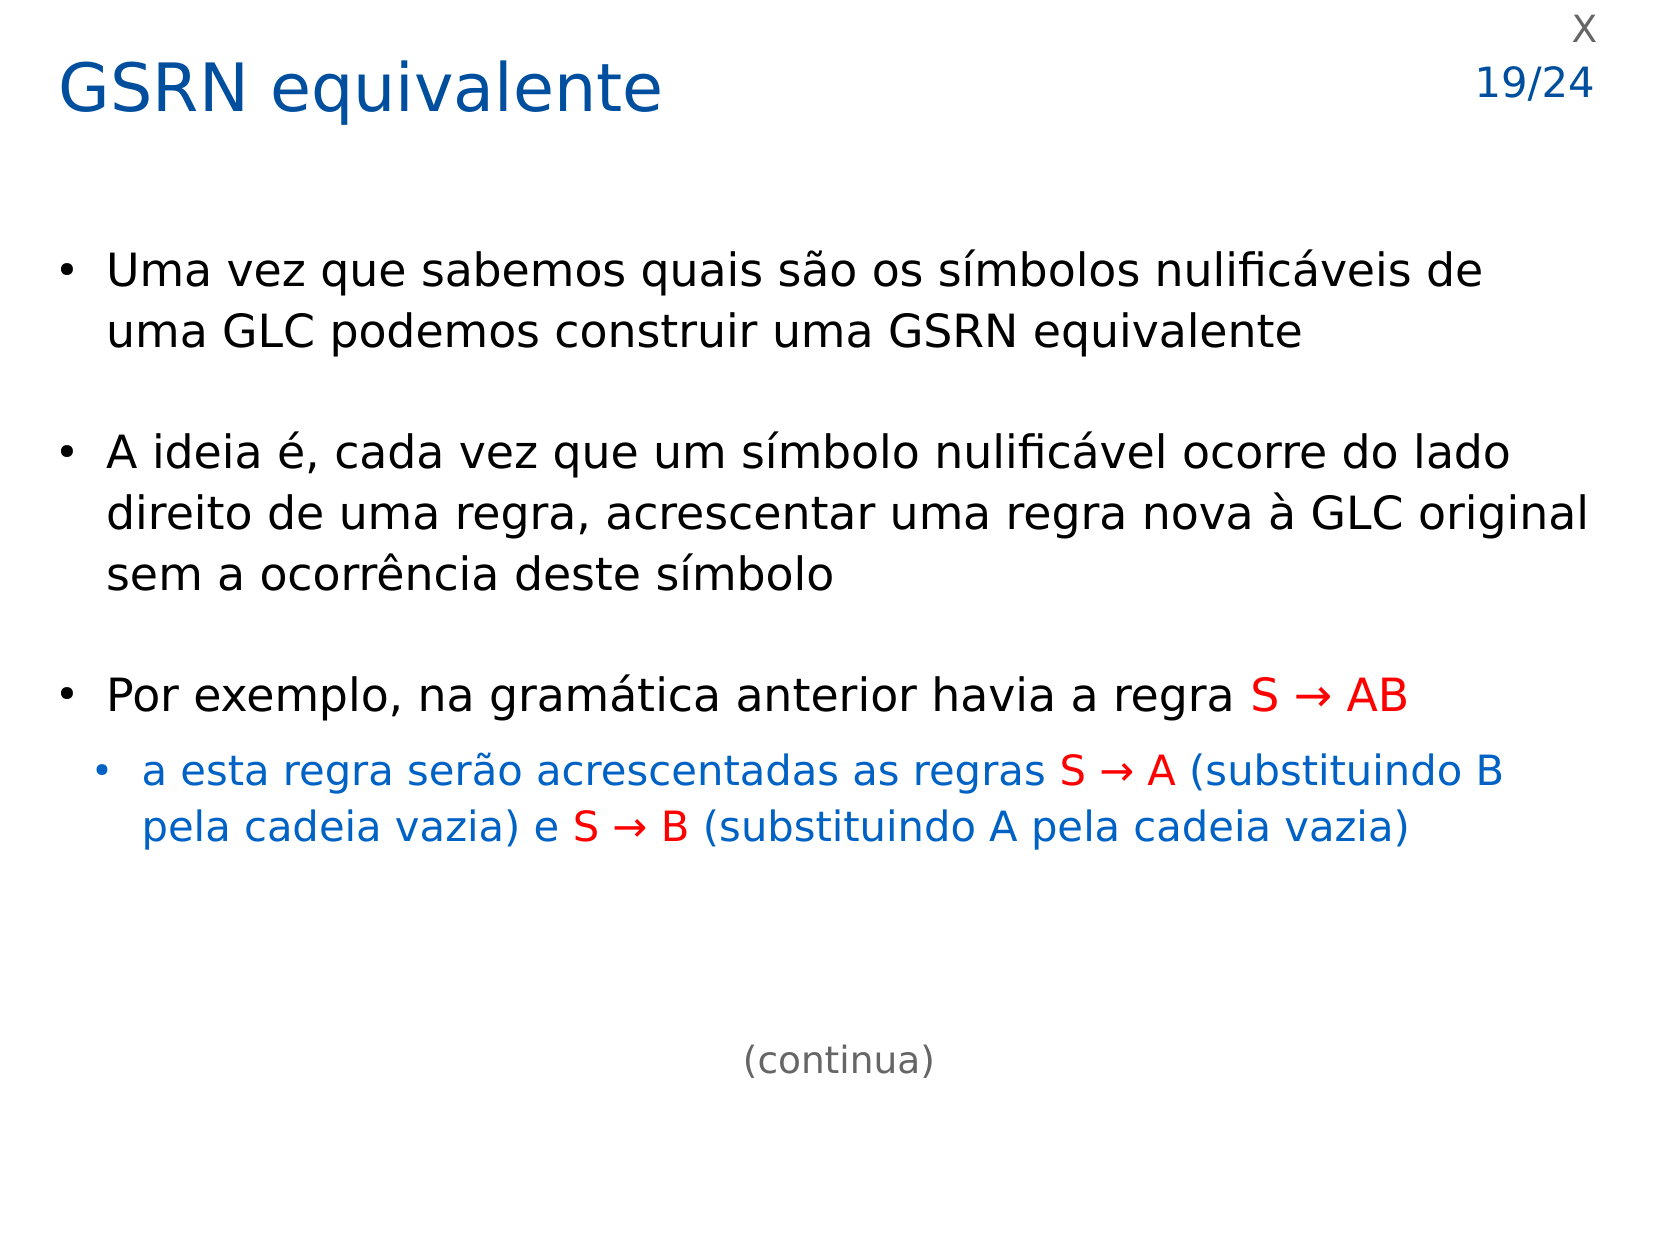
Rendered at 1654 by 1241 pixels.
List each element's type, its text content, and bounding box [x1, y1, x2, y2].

text_box (continua) [728, 1031, 982, 1144]
text_box X [1375, 0, 1613, 64]
title GSRN equivalente [59, 29, 1625, 148]
list Uma vez que sabemos quais são os símbolos nulificáveis de uma GLC podemos construir uma GSRN equivalente A ideia é, cada vez que um símbolo nulificável ocorre do lado direito de uma regra, acrescentar uma regra nova à GLC original sem a ocorrência deste símbolo Por exemplo, na gramática anterior havia a regra S → AB a esta regra serão acrescentadas as regras S → A (substituindo B pela cadeia vazia) e S → B (substituindo A pela cadeia vazia) [59, 236, 1595, 1182]
